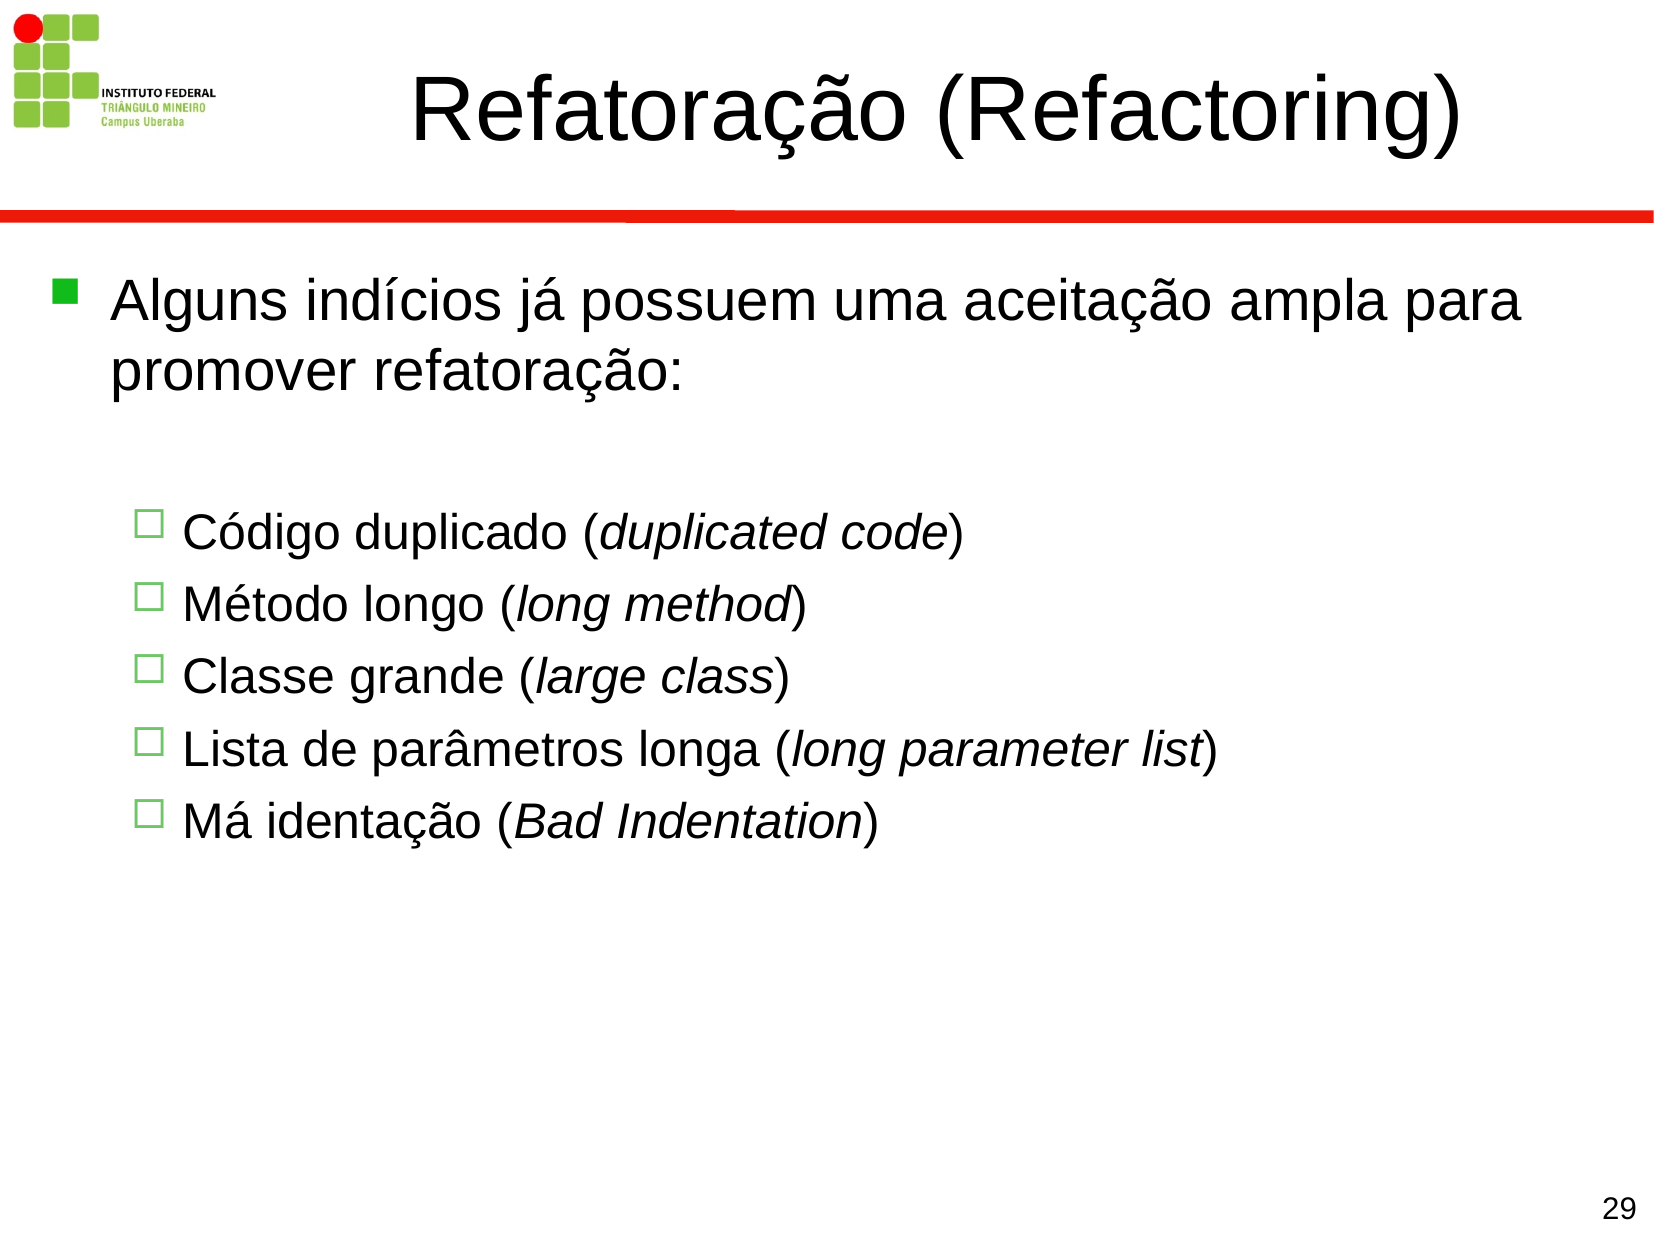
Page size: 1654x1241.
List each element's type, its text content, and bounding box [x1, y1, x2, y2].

picture [0, 2, 228, 139]
text_box <number> [1185, 1179, 1654, 1220]
text_box Refatoração (Refactoring) [253, 0, 1622, 207]
text_box Alguns indícios já possuem uma aceitação ampla para promover refatoração: Código duplicado (duplicated code) Método longo (long method) Classe grande (large class) Lista de parâmetros longa (long parameter list) Má identação (Bad Indentation) [32, 253, 1654, 1205]
